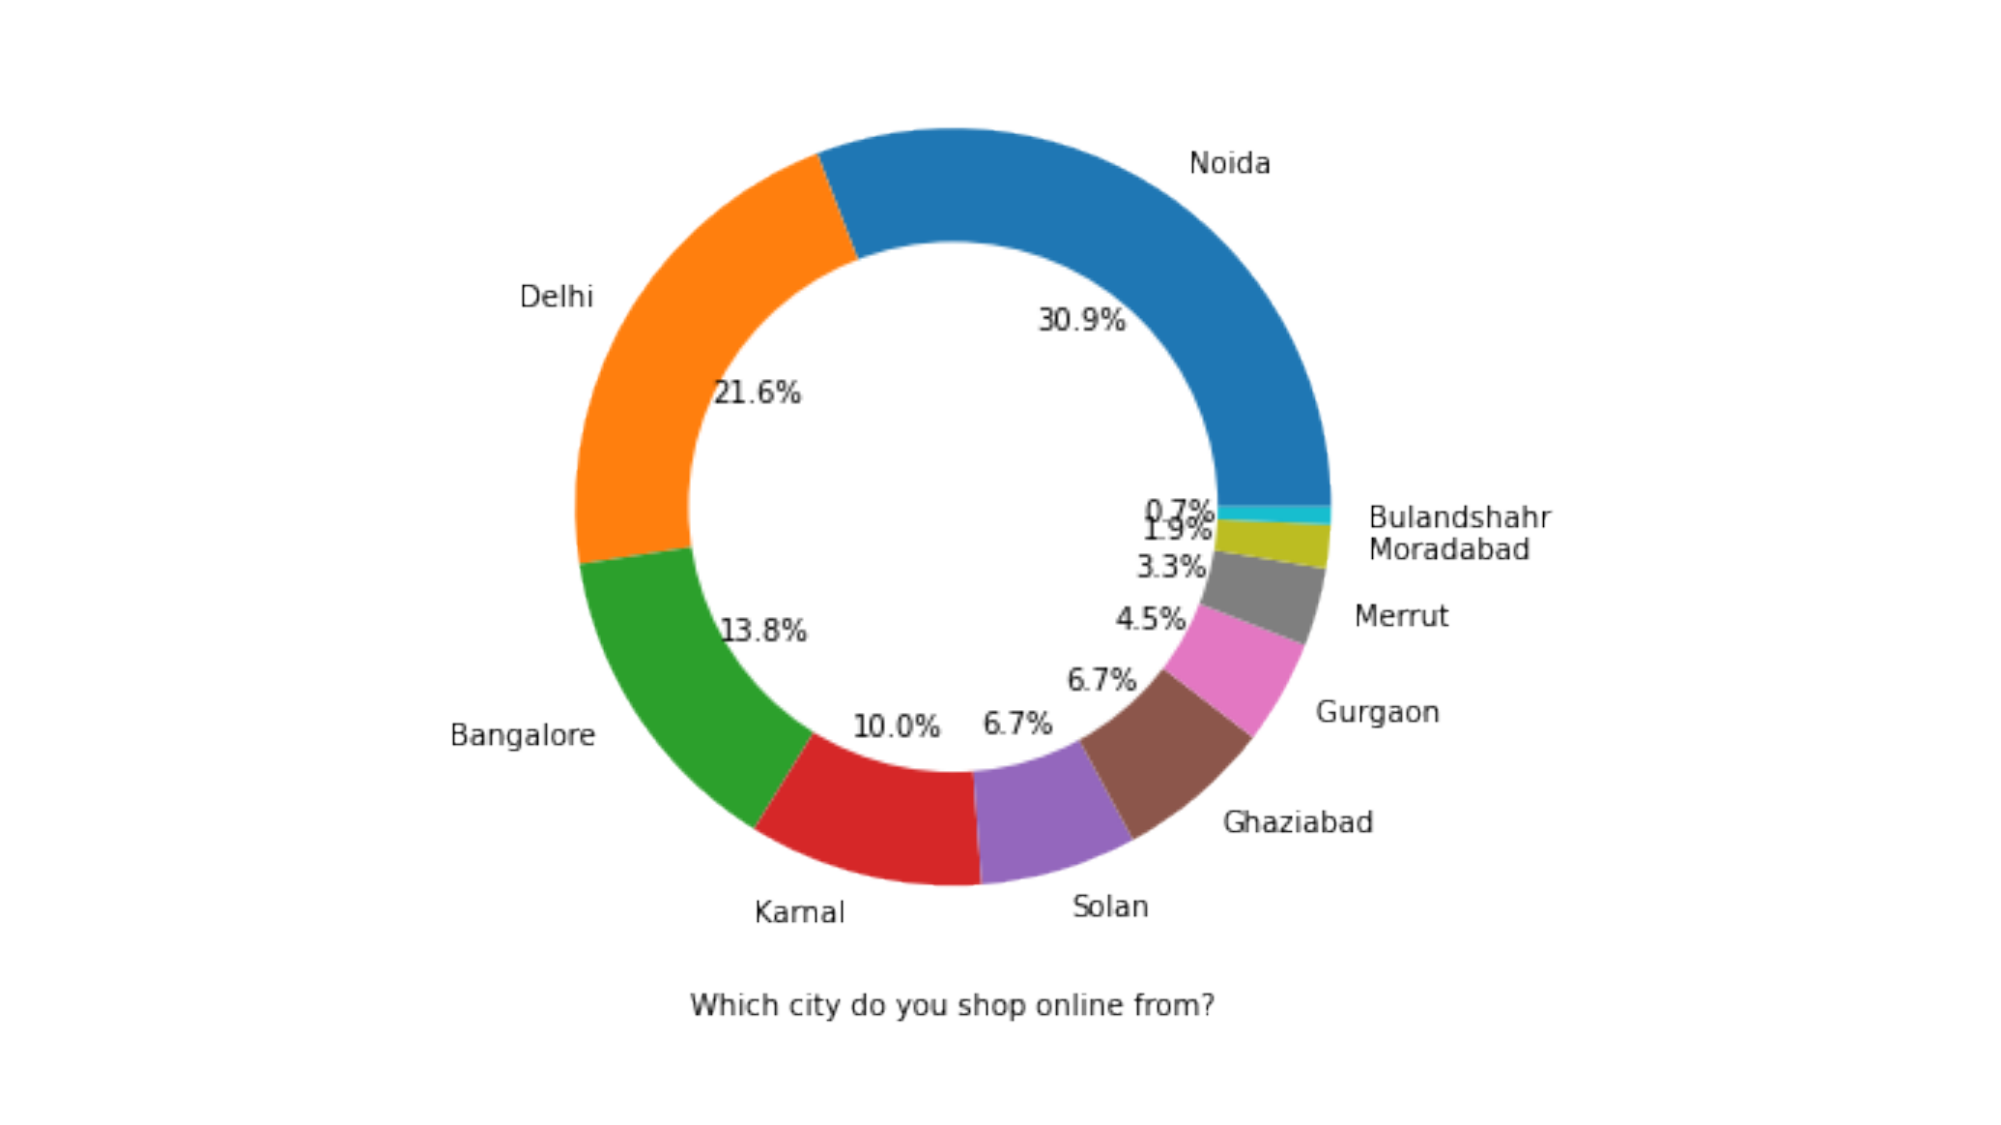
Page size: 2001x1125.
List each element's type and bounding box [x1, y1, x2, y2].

picture [430, 16, 1572, 1043]
